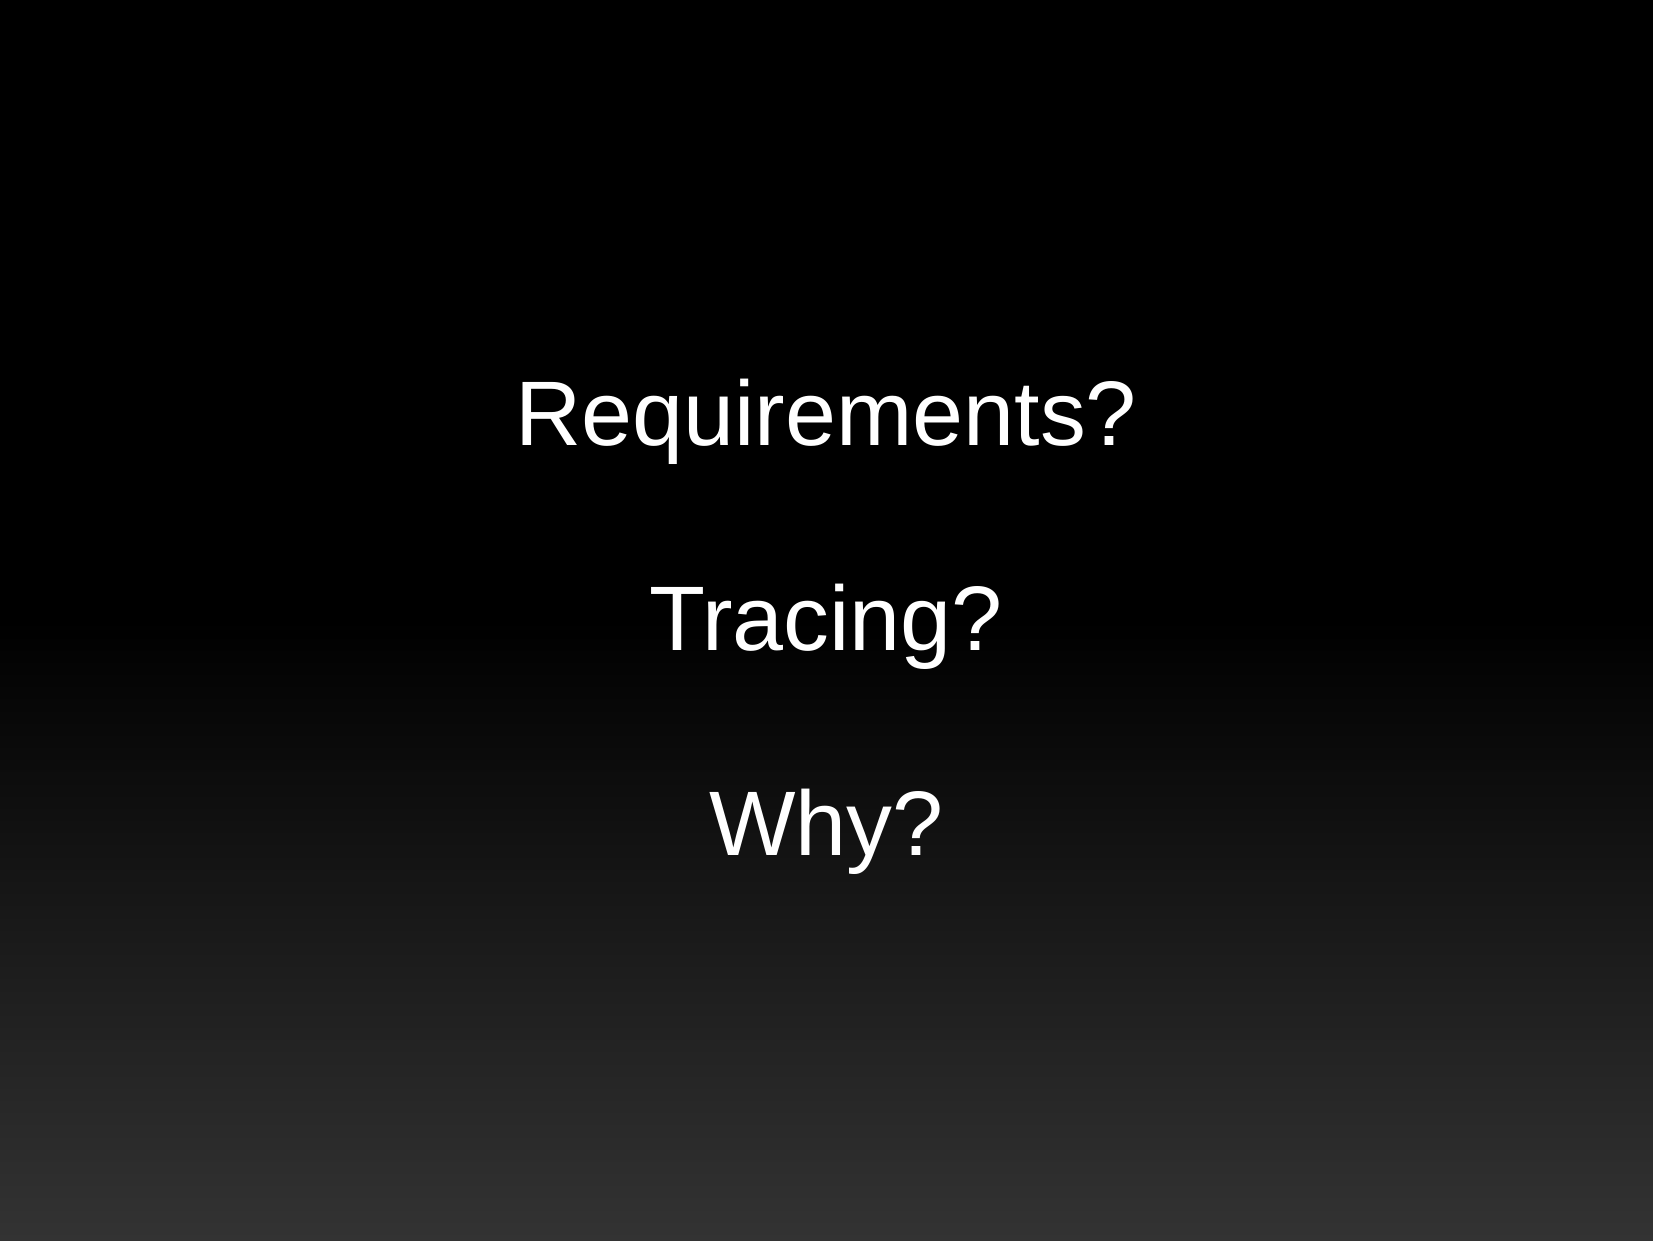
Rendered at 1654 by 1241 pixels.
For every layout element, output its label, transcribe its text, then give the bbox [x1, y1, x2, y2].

title Requirements? Tracing? Why? [82, 362, 1571, 875]
